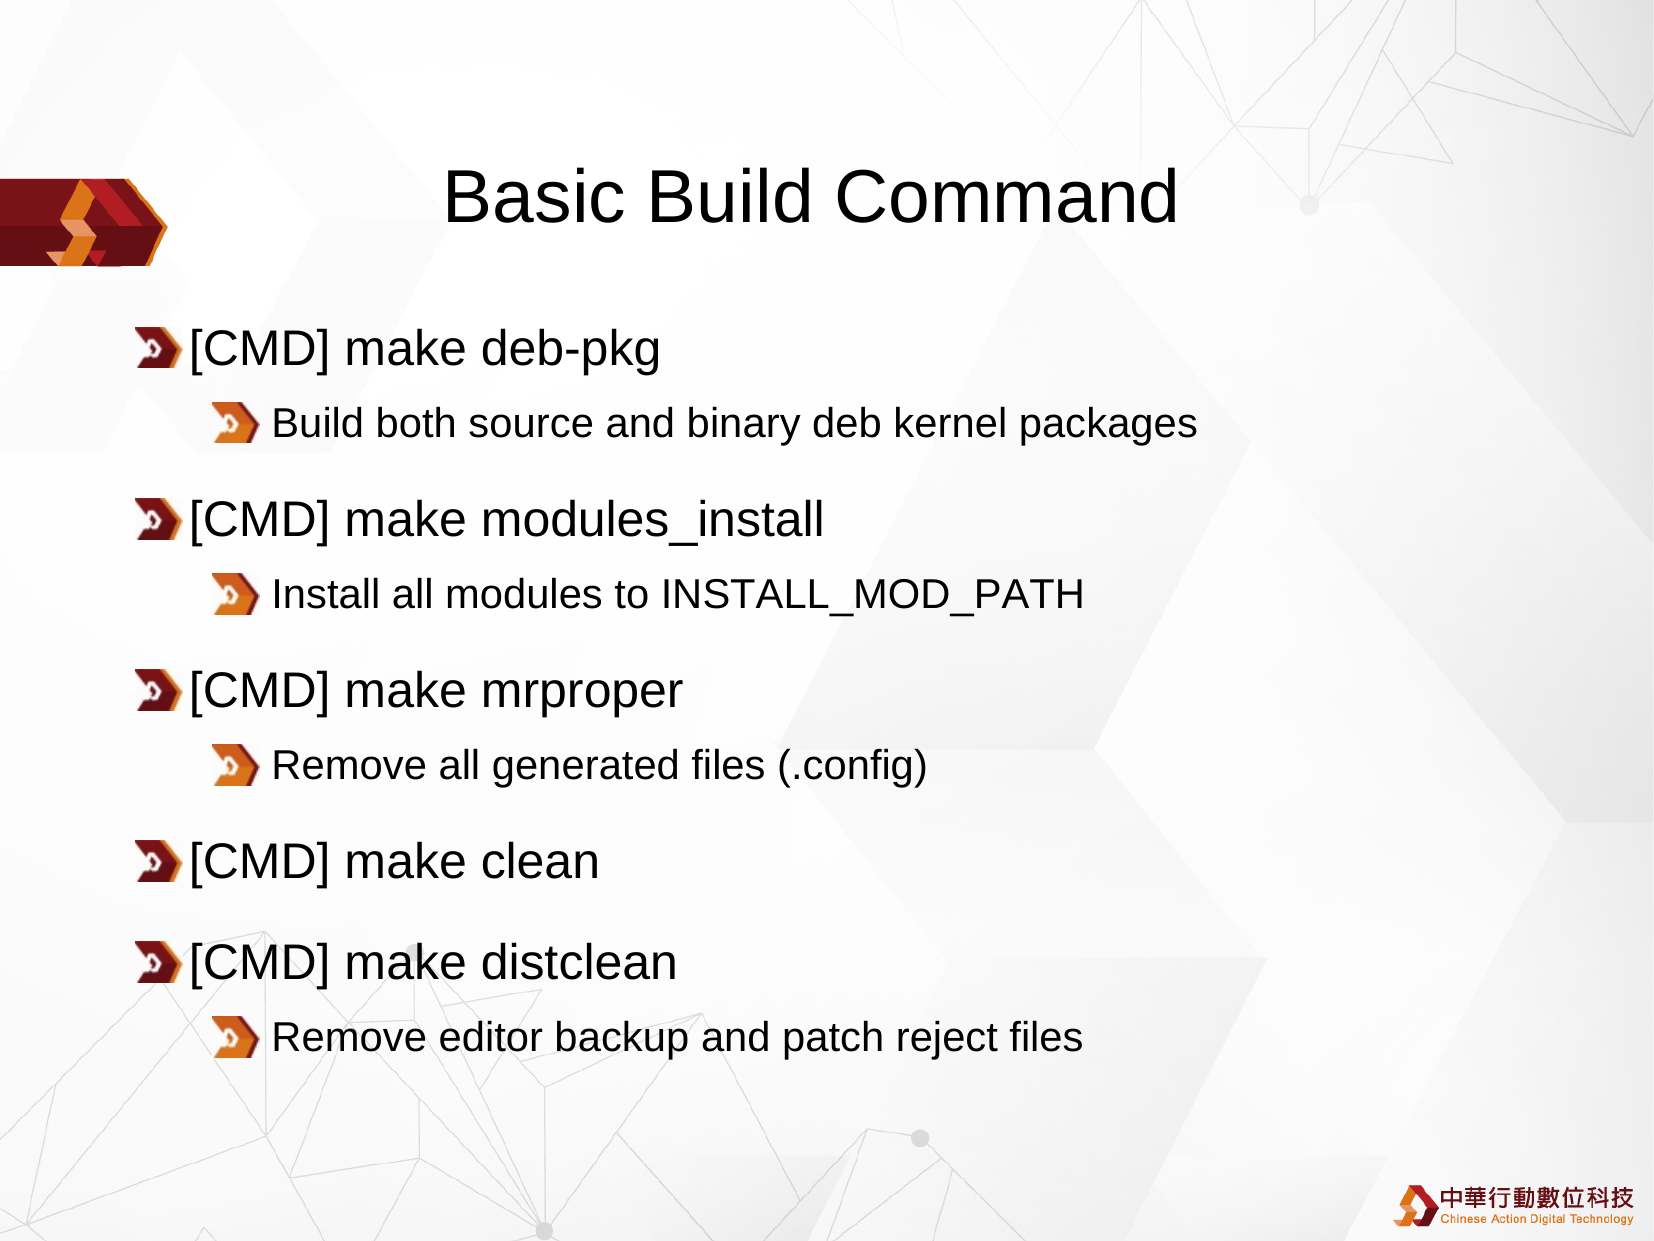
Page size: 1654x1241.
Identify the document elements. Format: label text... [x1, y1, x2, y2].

list [CMD] make deb-pkg Build both source and binary deb kernel packages [CMD] make modules_install Install all modules to INSTALL_MOD_PATH [CMD] make mrproper Remove all generated files (.config) [CMD] make clean [CMD] make distclean Remove editor backup and patch reject files [118, 319, 1571, 1078]
title Basic Build Command [118, 112, 1506, 281]
picture [0, 0, 1654, 1241]
